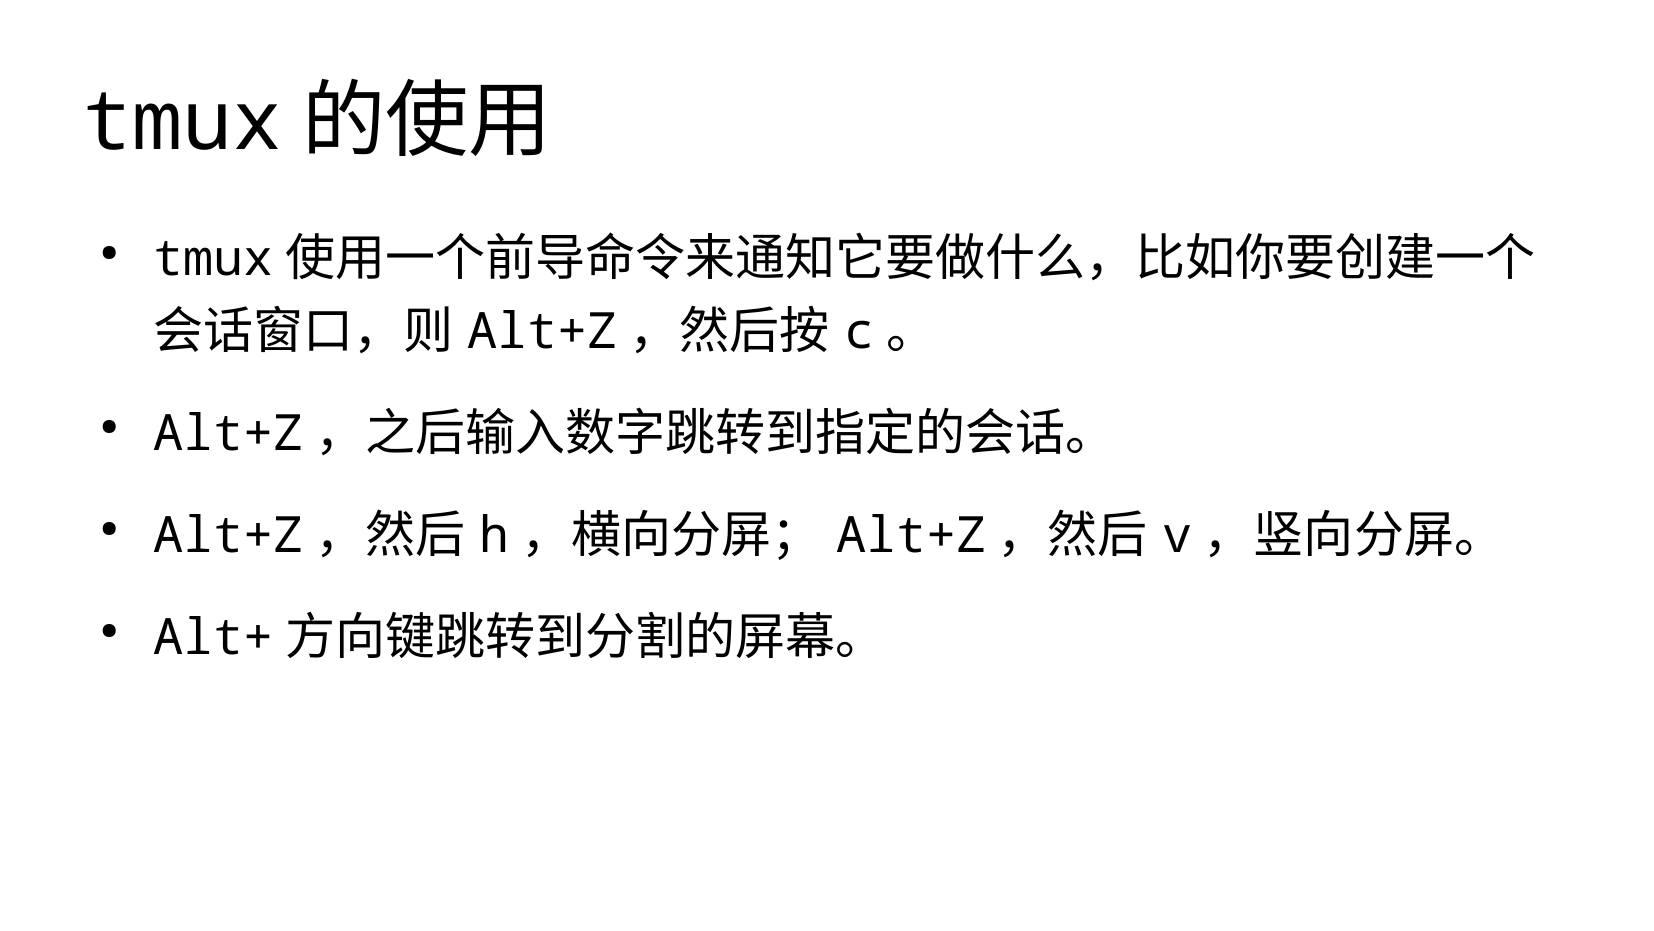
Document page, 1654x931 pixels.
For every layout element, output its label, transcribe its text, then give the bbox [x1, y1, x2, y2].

list tmux使用一个前导命令来通知它要做什么，比如你要创建一个会话窗口，则Alt+Z，然后按c。 Alt+Z，之后输入数字跳转到指定的会话。 Alt+Z，然后h，横向分屏；Alt+Z，然后v，竖向分屏。 Alt+方向键跳转到分割的屏幕。 [82, 217, 1571, 839]
title tmux的使用 [82, 37, 1571, 189]
